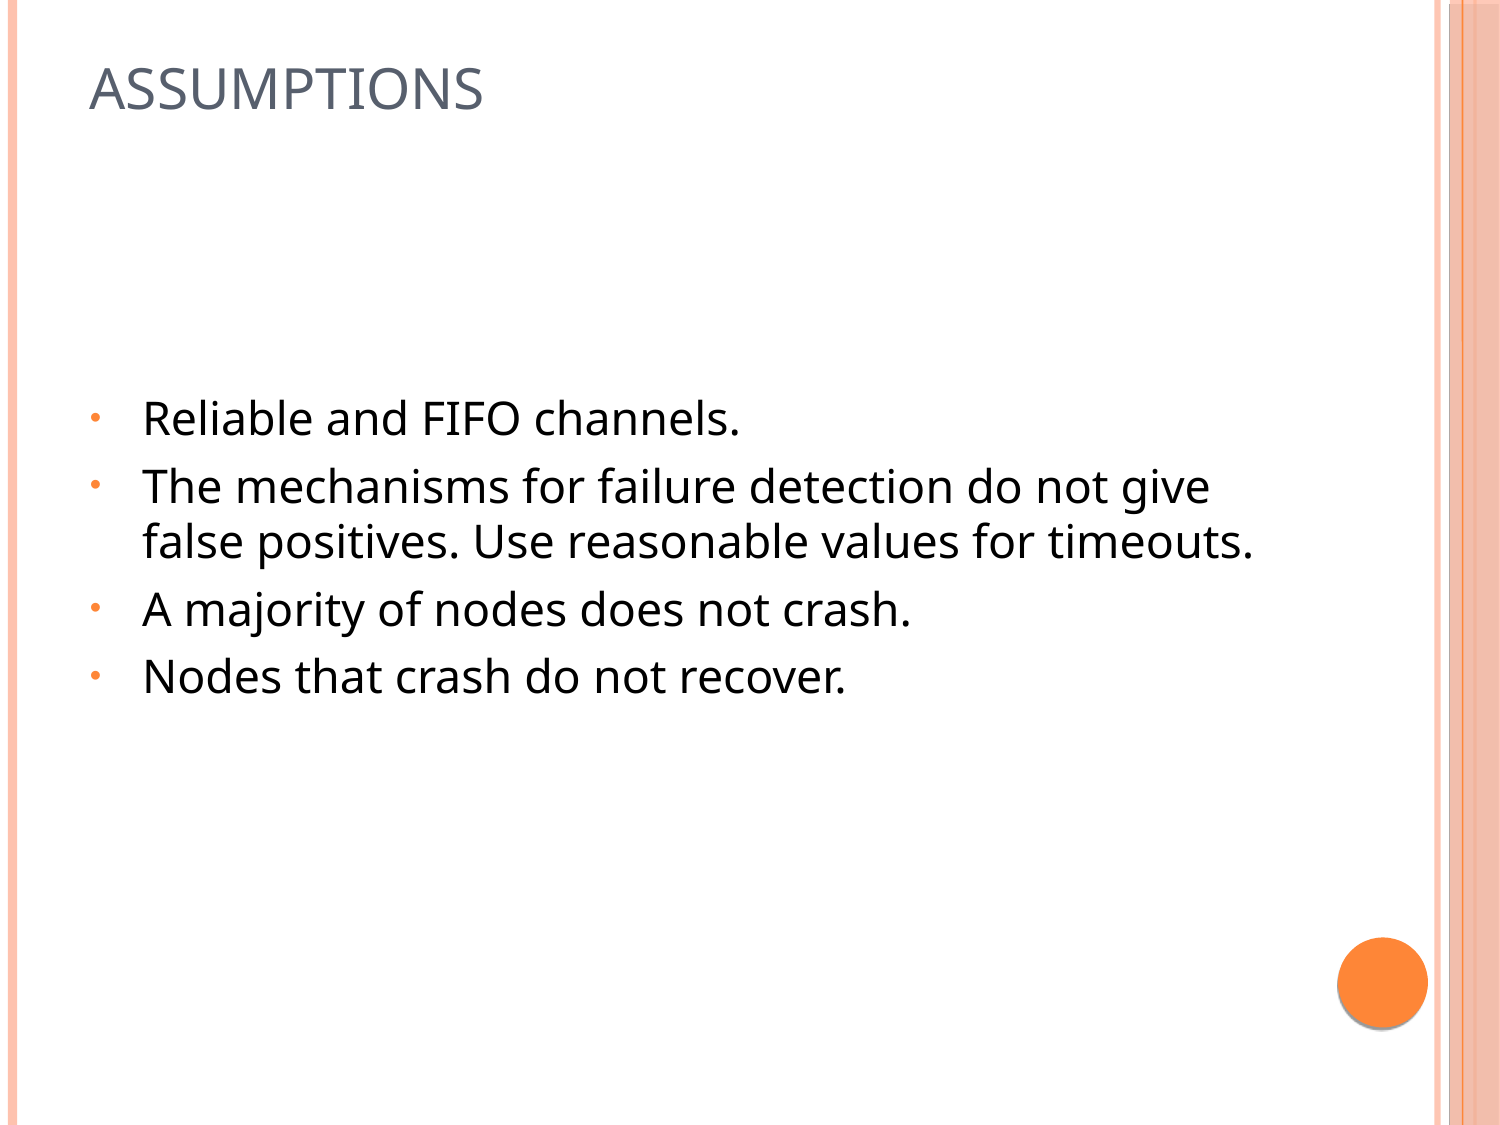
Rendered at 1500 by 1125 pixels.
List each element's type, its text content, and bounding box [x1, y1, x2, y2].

list Reliable and FIFO channels. The mechanisms for failure detection do not give false positives. Use reasonable values for timeouts. A majority of nodes does not crash. Nodes that crash do not recover. [75, 381, 1300, 744]
slide_number [1333, 940, 1434, 1027]
title Assumptions [75, 45, 1300, 129]
